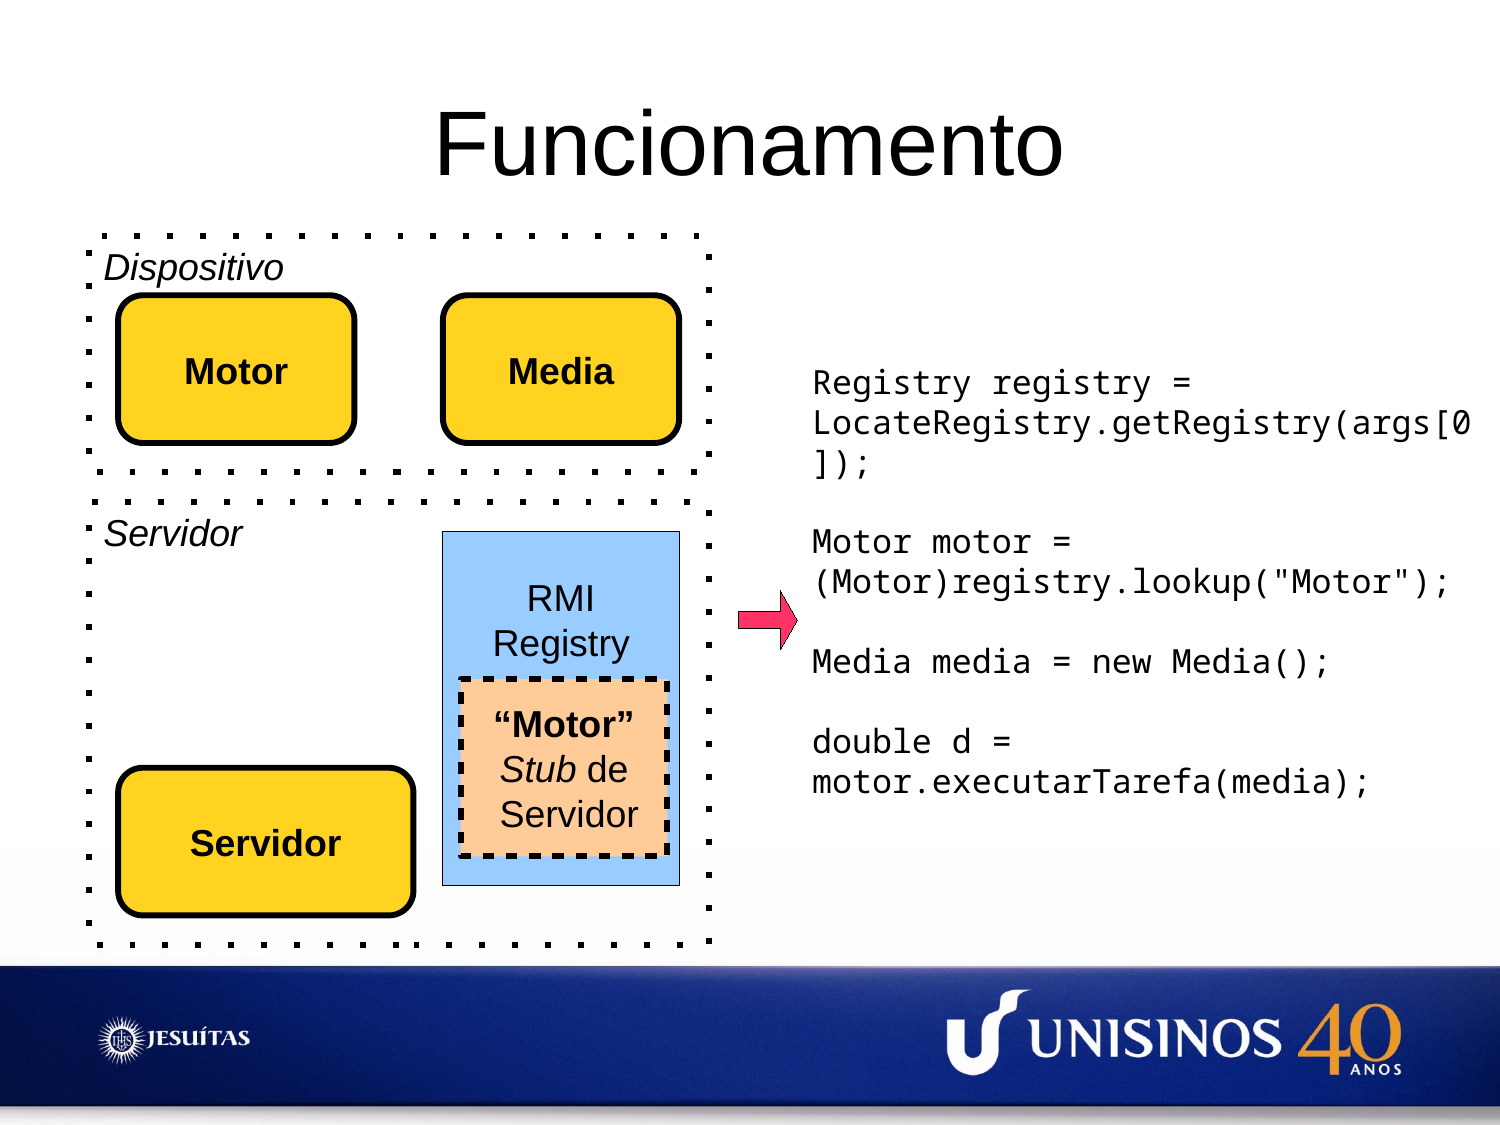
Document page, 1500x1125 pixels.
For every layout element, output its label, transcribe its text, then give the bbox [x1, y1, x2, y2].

text_box [738, 590, 798, 650]
text_box Dispositivo [88, 235, 299, 296]
text_box Media [442, 295, 680, 443]
text_box “Motor” Stub de Servidor [460, 679, 668, 857]
text_box RMI Registry [442, 531, 680, 886]
text_box Motor [118, 295, 355, 443]
text_box Servidor [118, 767, 414, 916]
title Funcionamento [75, 45, 1426, 233]
text_box Servidor [88, 501, 258, 591]
text_box Registry registry = LocateRegistry.getRegistry(args[0]); Motor motor = (Motor)registry.lookup("Motor"); Media media = new Media(); double d = motor.executarTarefa(media); [797, 353, 1500, 768]
picture [0, 848, 1500, 1125]
